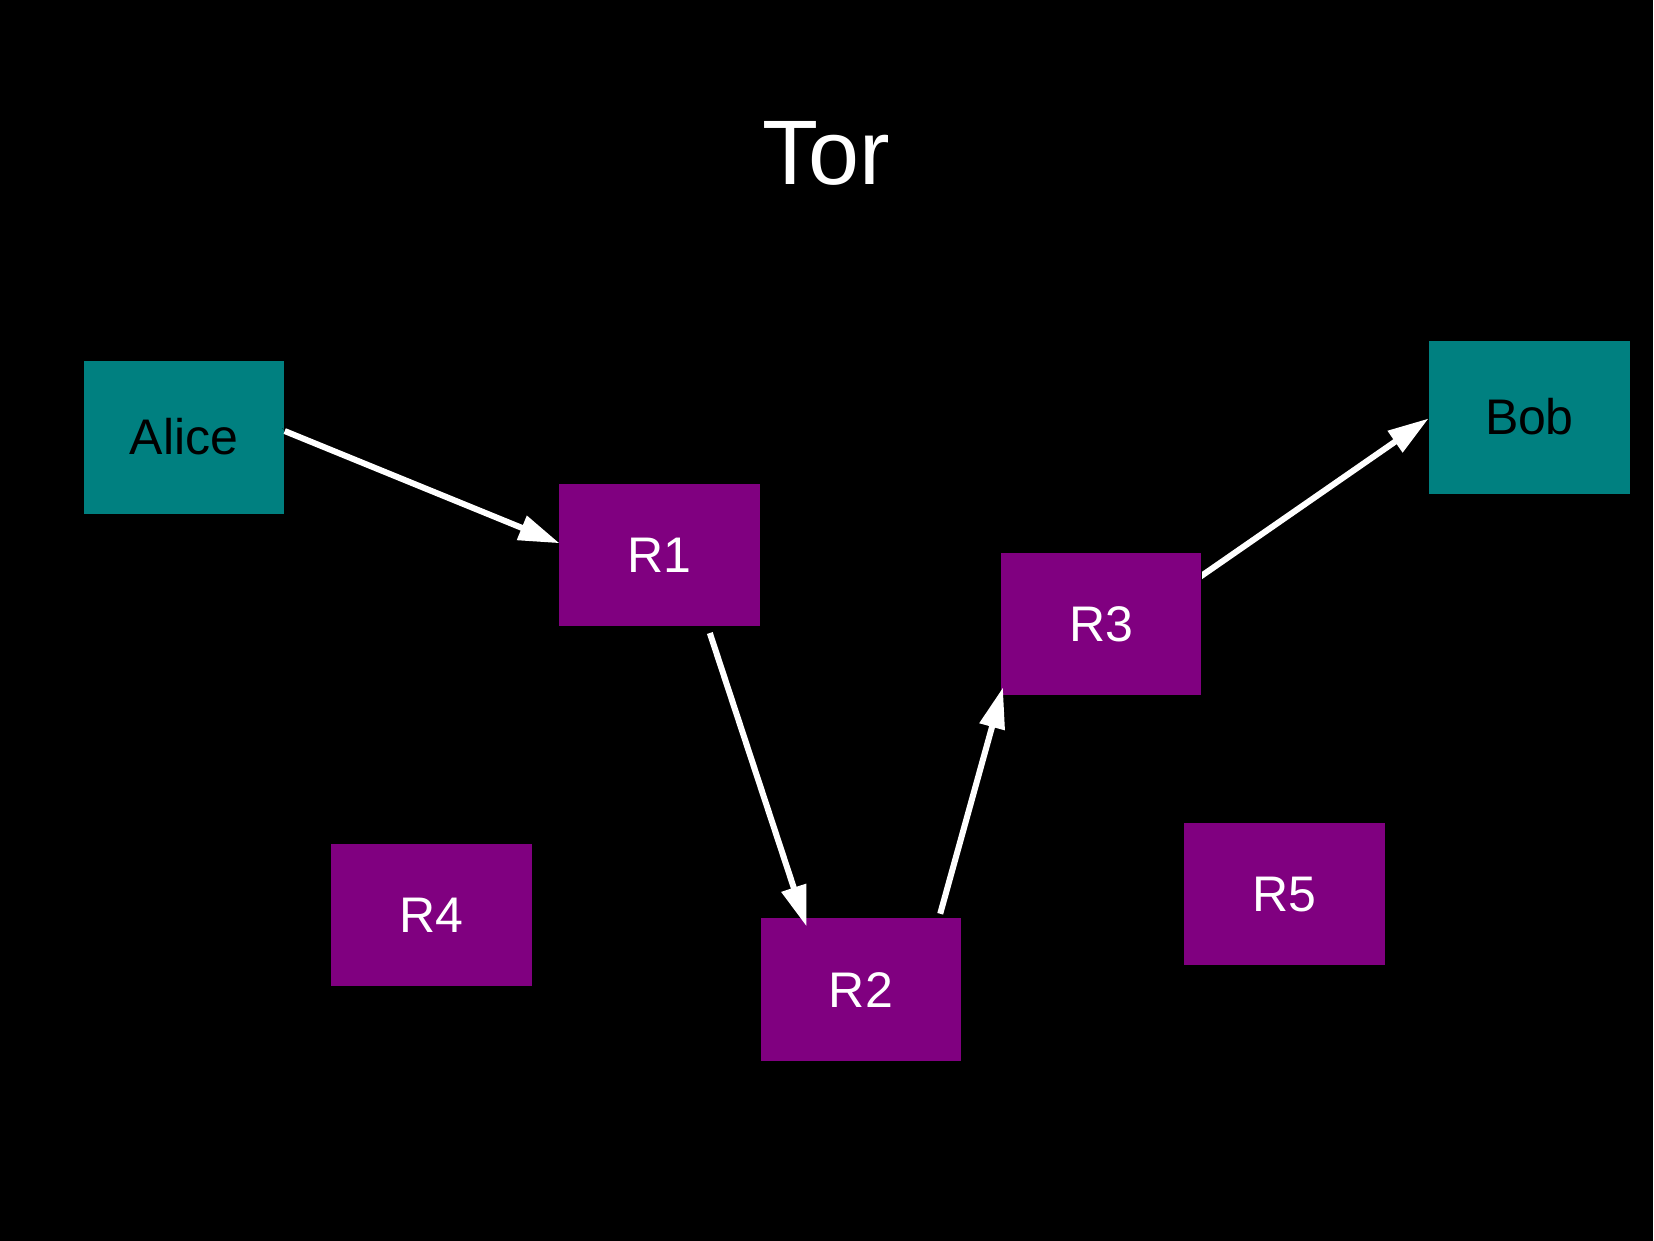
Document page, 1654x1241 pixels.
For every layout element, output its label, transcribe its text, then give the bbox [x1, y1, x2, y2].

text_box R2 [760, 917, 962, 1062]
text_box R3 [1000, 552, 1202, 696]
title Tor [82, 49, 1571, 257]
text_box Alice [83, 360, 285, 515]
text_box Bob [1428, 340, 1631, 495]
text_box R4 [330, 843, 533, 987]
text_box R1 [558, 483, 761, 627]
text_box R5 [1183, 822, 1386, 966]
